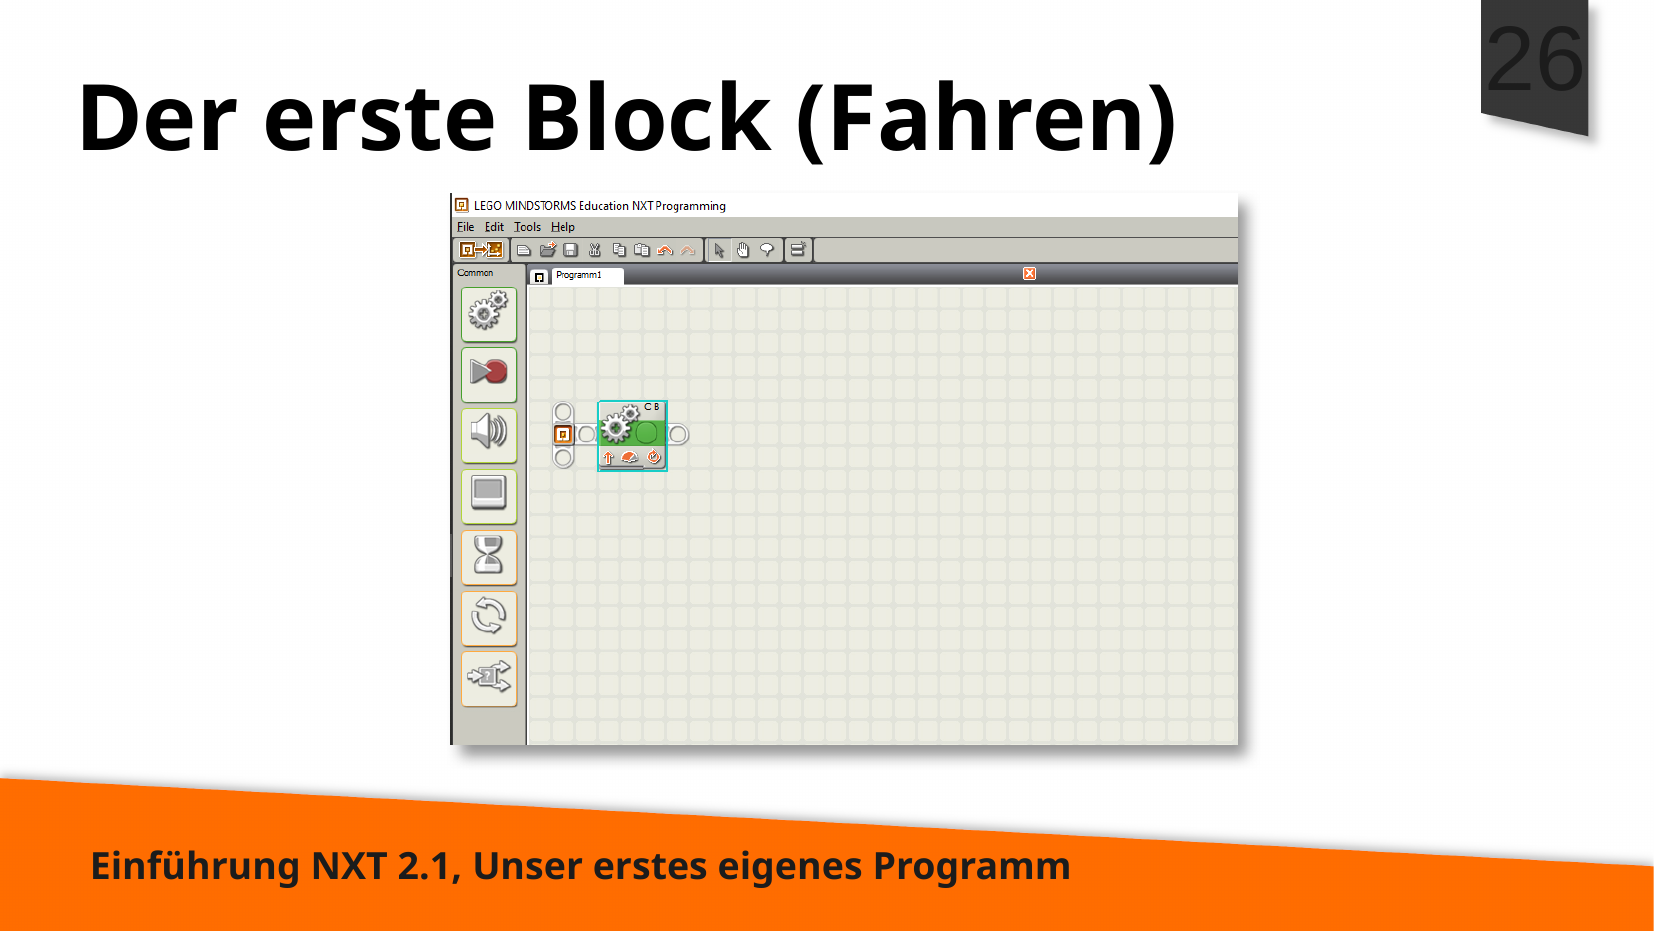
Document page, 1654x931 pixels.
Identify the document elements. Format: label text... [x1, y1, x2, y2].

title Der erste Block (Fahren) [75, 37, 1564, 193]
picture [0, 0, 1654, 931]
text_box 26 [1462, 0, 1609, 151]
text_box Einführung NXT 2.1, Unser erstes eigenes Programm [75, 832, 1201, 901]
